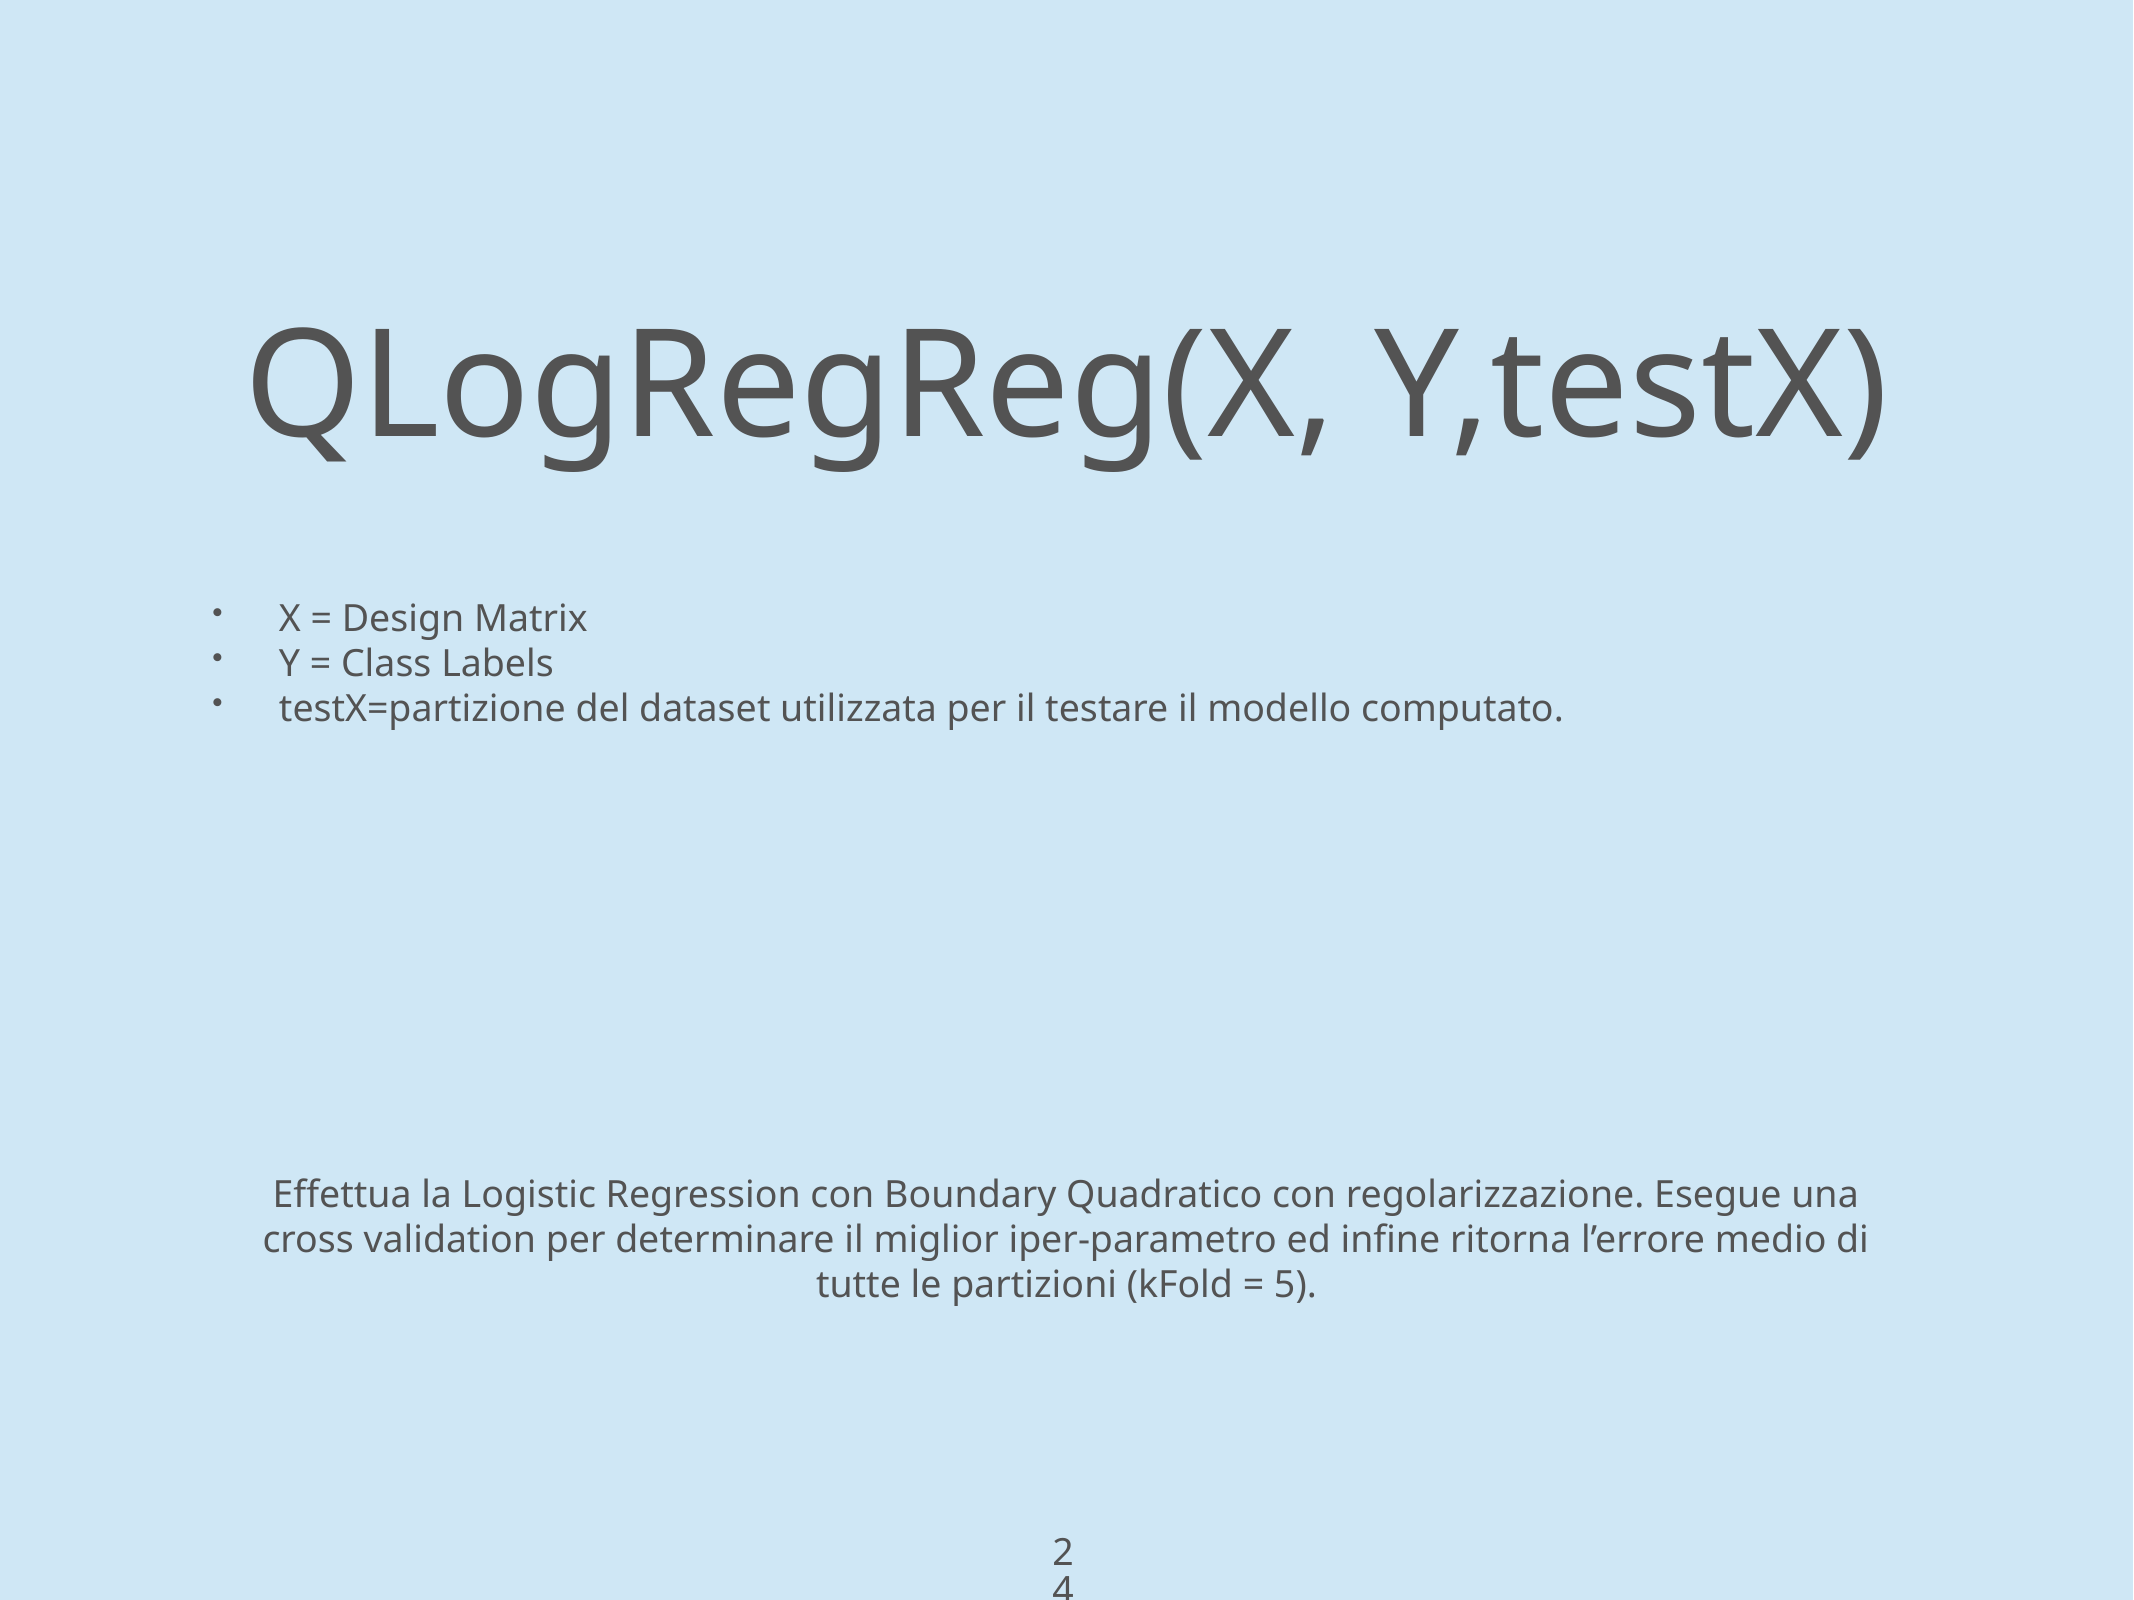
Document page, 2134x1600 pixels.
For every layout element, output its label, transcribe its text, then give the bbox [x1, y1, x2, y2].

text_box Effettua la Logistic Regression con Boundary Quadratico con regolarizzazione. Esegue una cross validation per determinare il miglior iper-parametro ed infine ritorna l’errore medio di tutte le partizioni (kFold = 5). [223, 1161, 1910, 1314]
slide_number <numero> [1037, 1520, 1094, 1580]
title QLogRegReg(X, Y,testX) [58, 110, 2075, 642]
text_box X = Design Matrix Y = Class Labels testX=partizione del dataset utilizzata per il testare il modello computato. [203, 585, 1930, 738]
